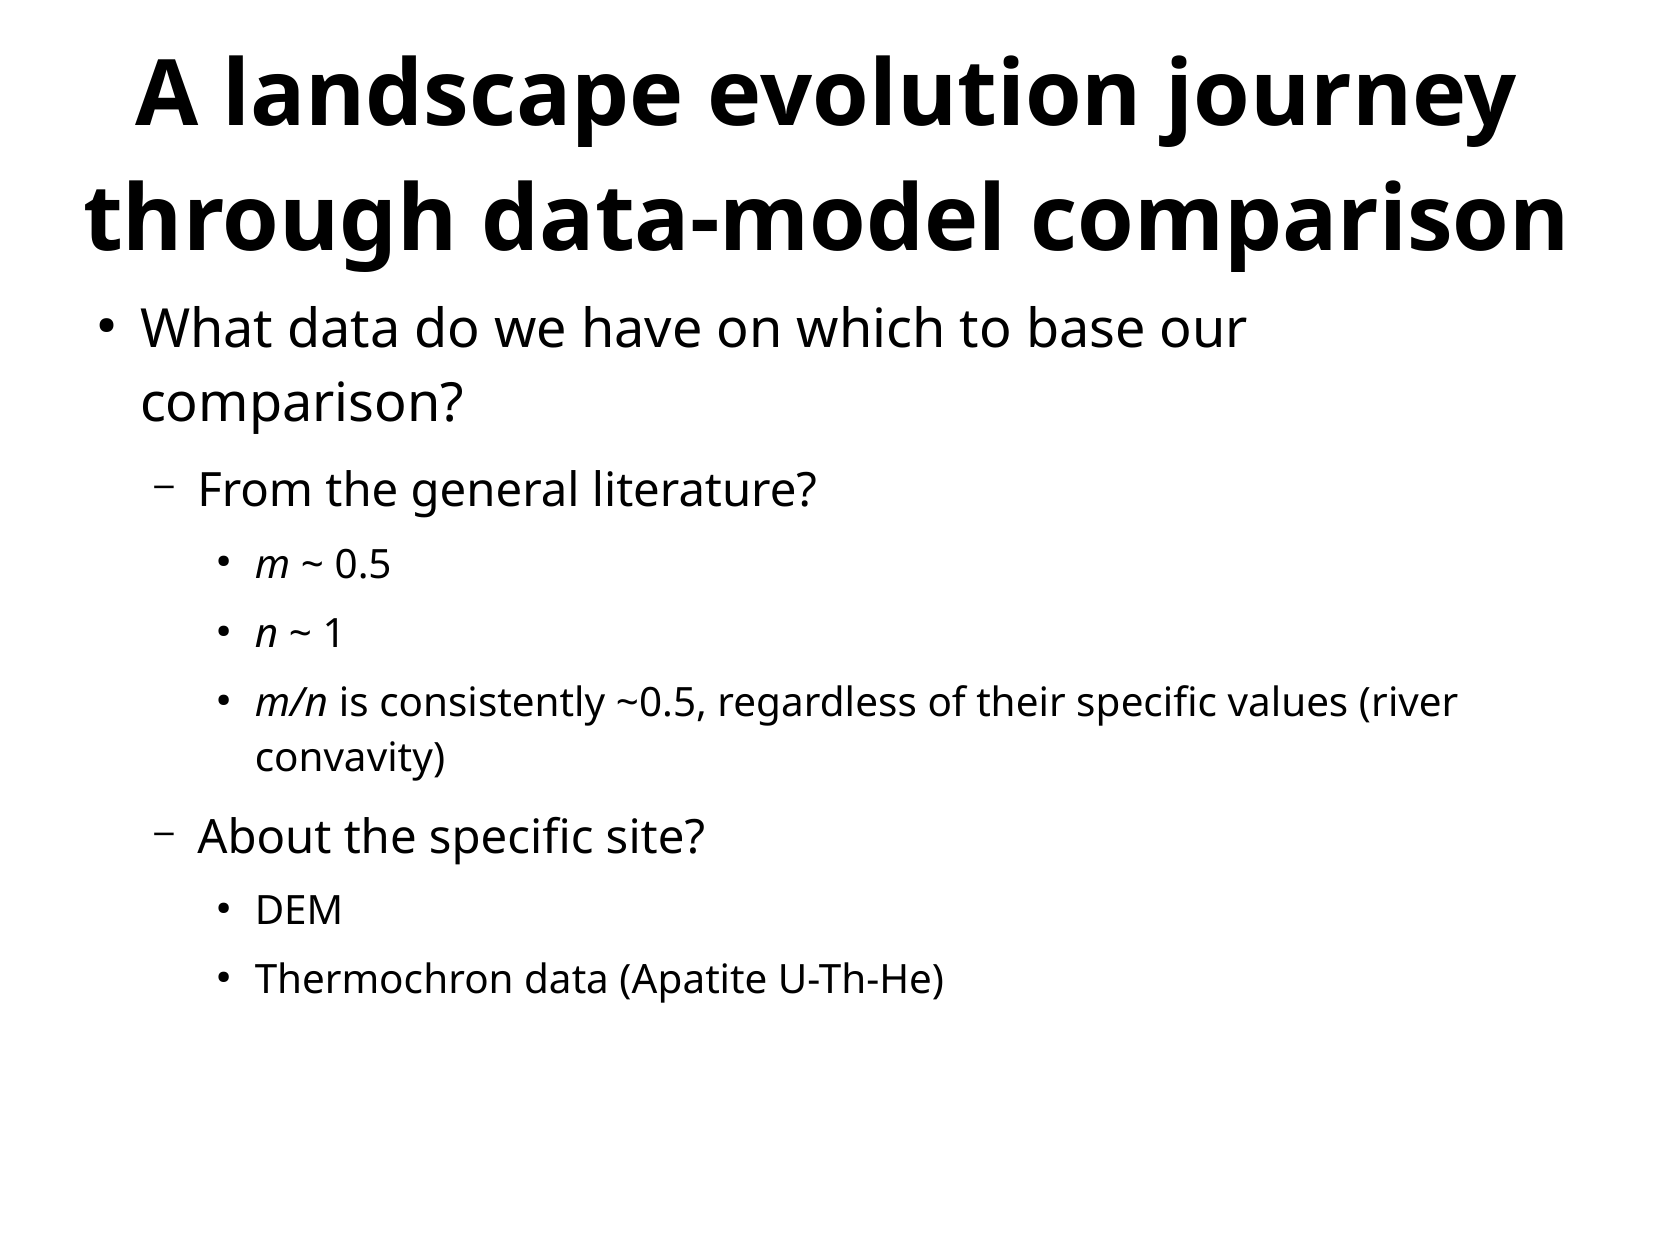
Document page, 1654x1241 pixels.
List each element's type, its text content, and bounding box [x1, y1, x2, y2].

list What data do we have on which to base our comparison? From the general literature? m ~ 0.5 n ~ 1 m/n is consistently ~0.5, regardless of their specific values (river convavity) About the specific site? DEM Thermochron data (Apatite U-Th-He) [82, 290, 1571, 1010]
title A landscape evolution journey through data-model comparison [82, 49, 1571, 257]
